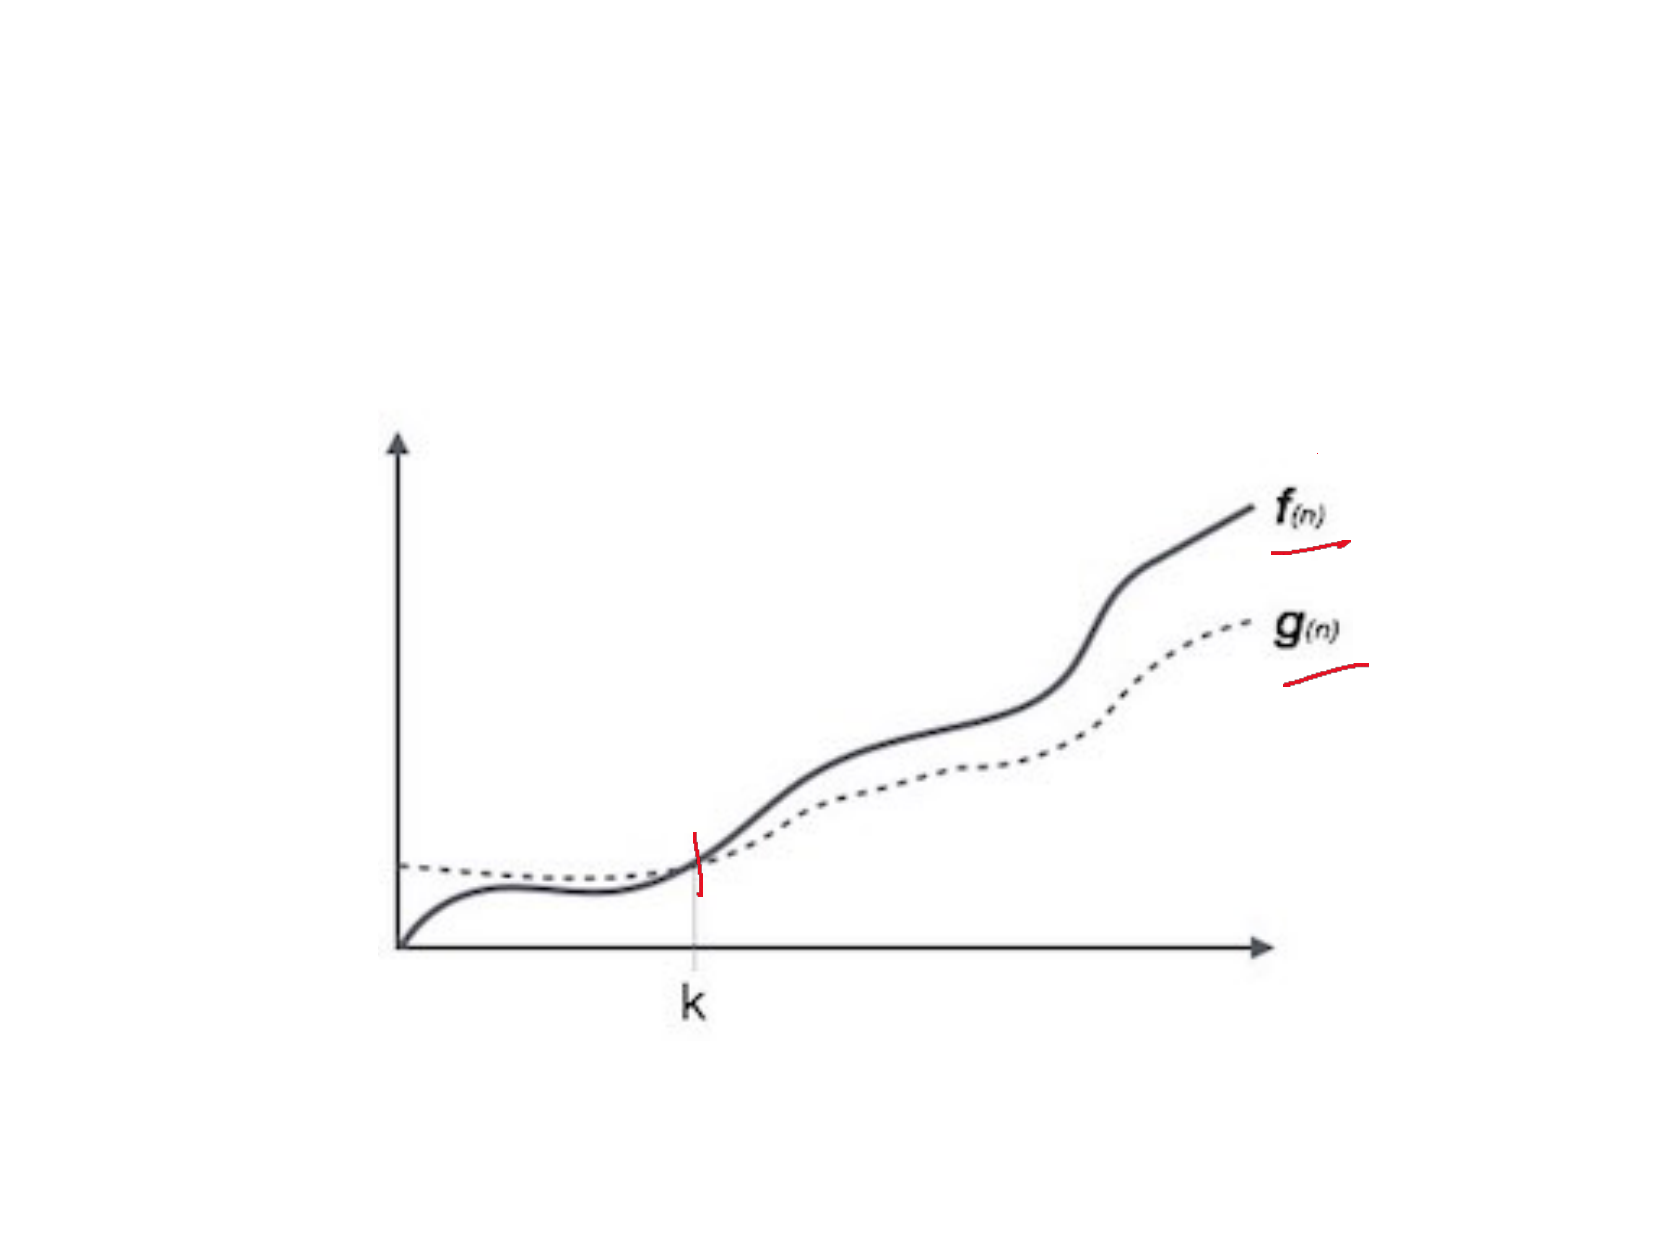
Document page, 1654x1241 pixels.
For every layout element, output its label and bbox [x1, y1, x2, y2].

picture [378, 361, 1369, 1041]
